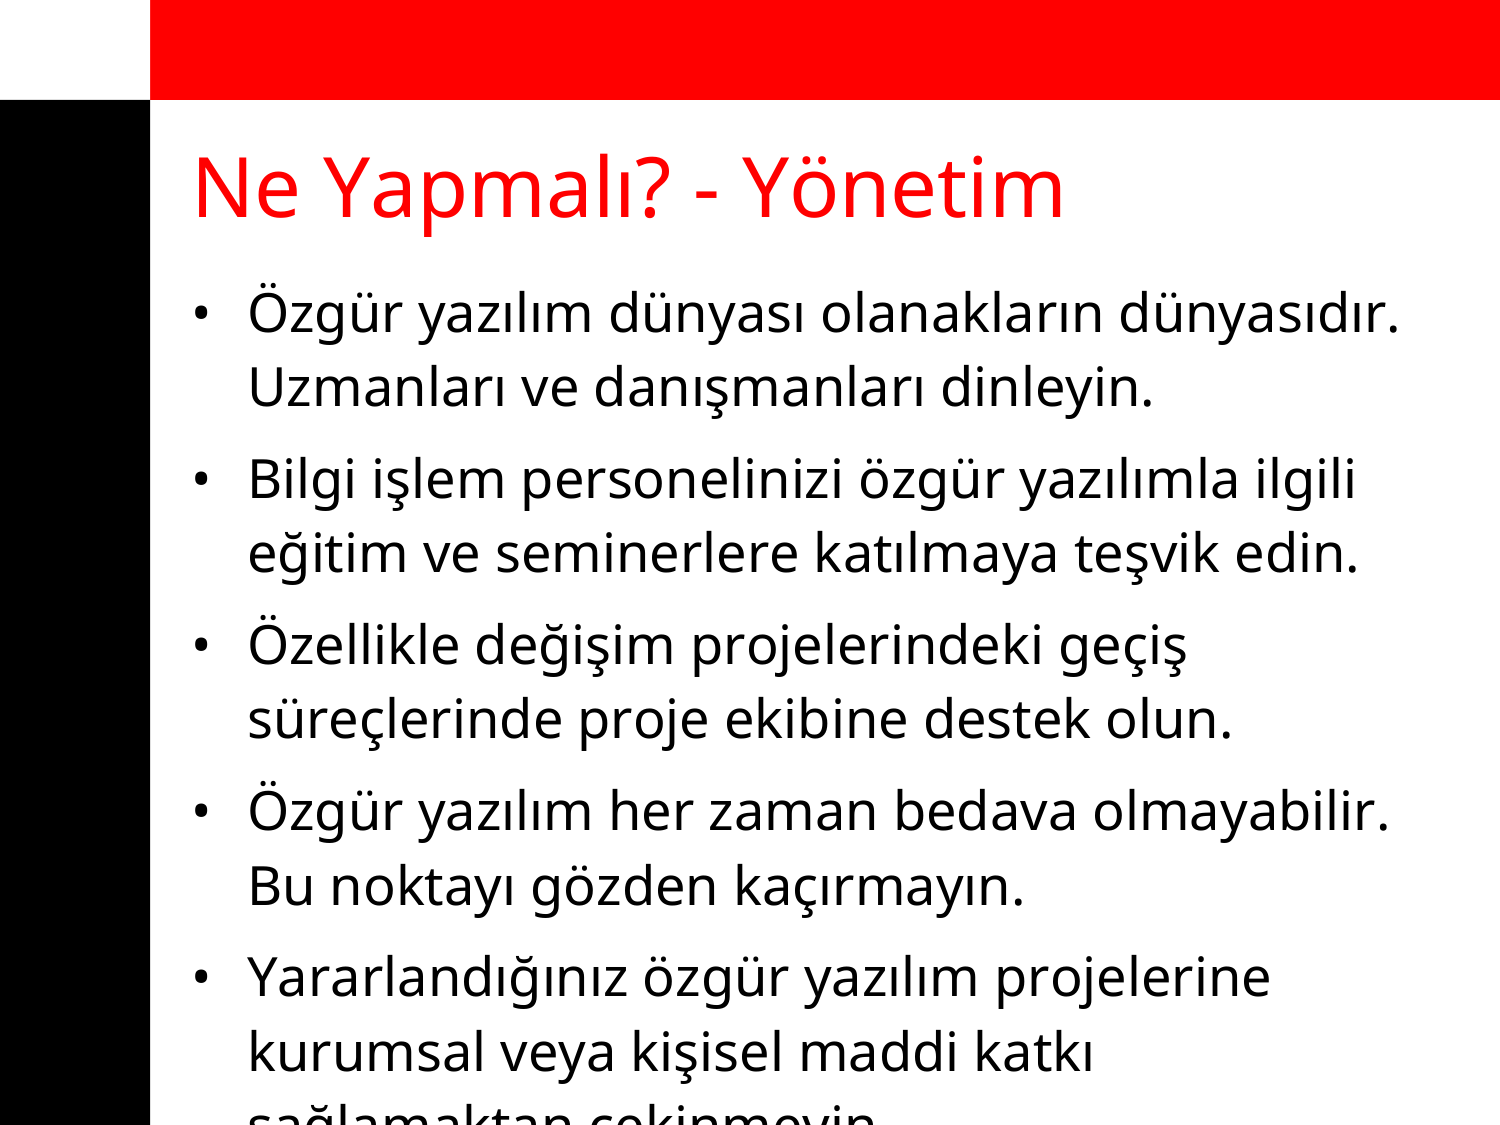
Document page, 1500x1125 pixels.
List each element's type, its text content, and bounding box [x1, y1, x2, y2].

title Ne Yapmalı? - Yönetim [177, 103, 1388, 265]
list Özgür yazılım dünyası olanakların dünyasıdır. Uzmanları ve danışmanları dinleyin. Bilgi işlem personelinizi özgür yazılımla ilgili eğitim ve seminerlere katılmaya teşvik edin. Özellikle değişim projelerindeki geçiş süreçlerinde proje ekibine destek olun. Özgür yazılım her zaman bedava olmayabilir. Bu noktayı gözden kaçırmayın. Yararlandığınız özgür yazılım projelerine kurumsal veya kişisel maddi katkı sağlamaktan çekinmeyin. Projelerde görev alan personelinizi teşvik edin. [177, 265, 1447, 1125]
